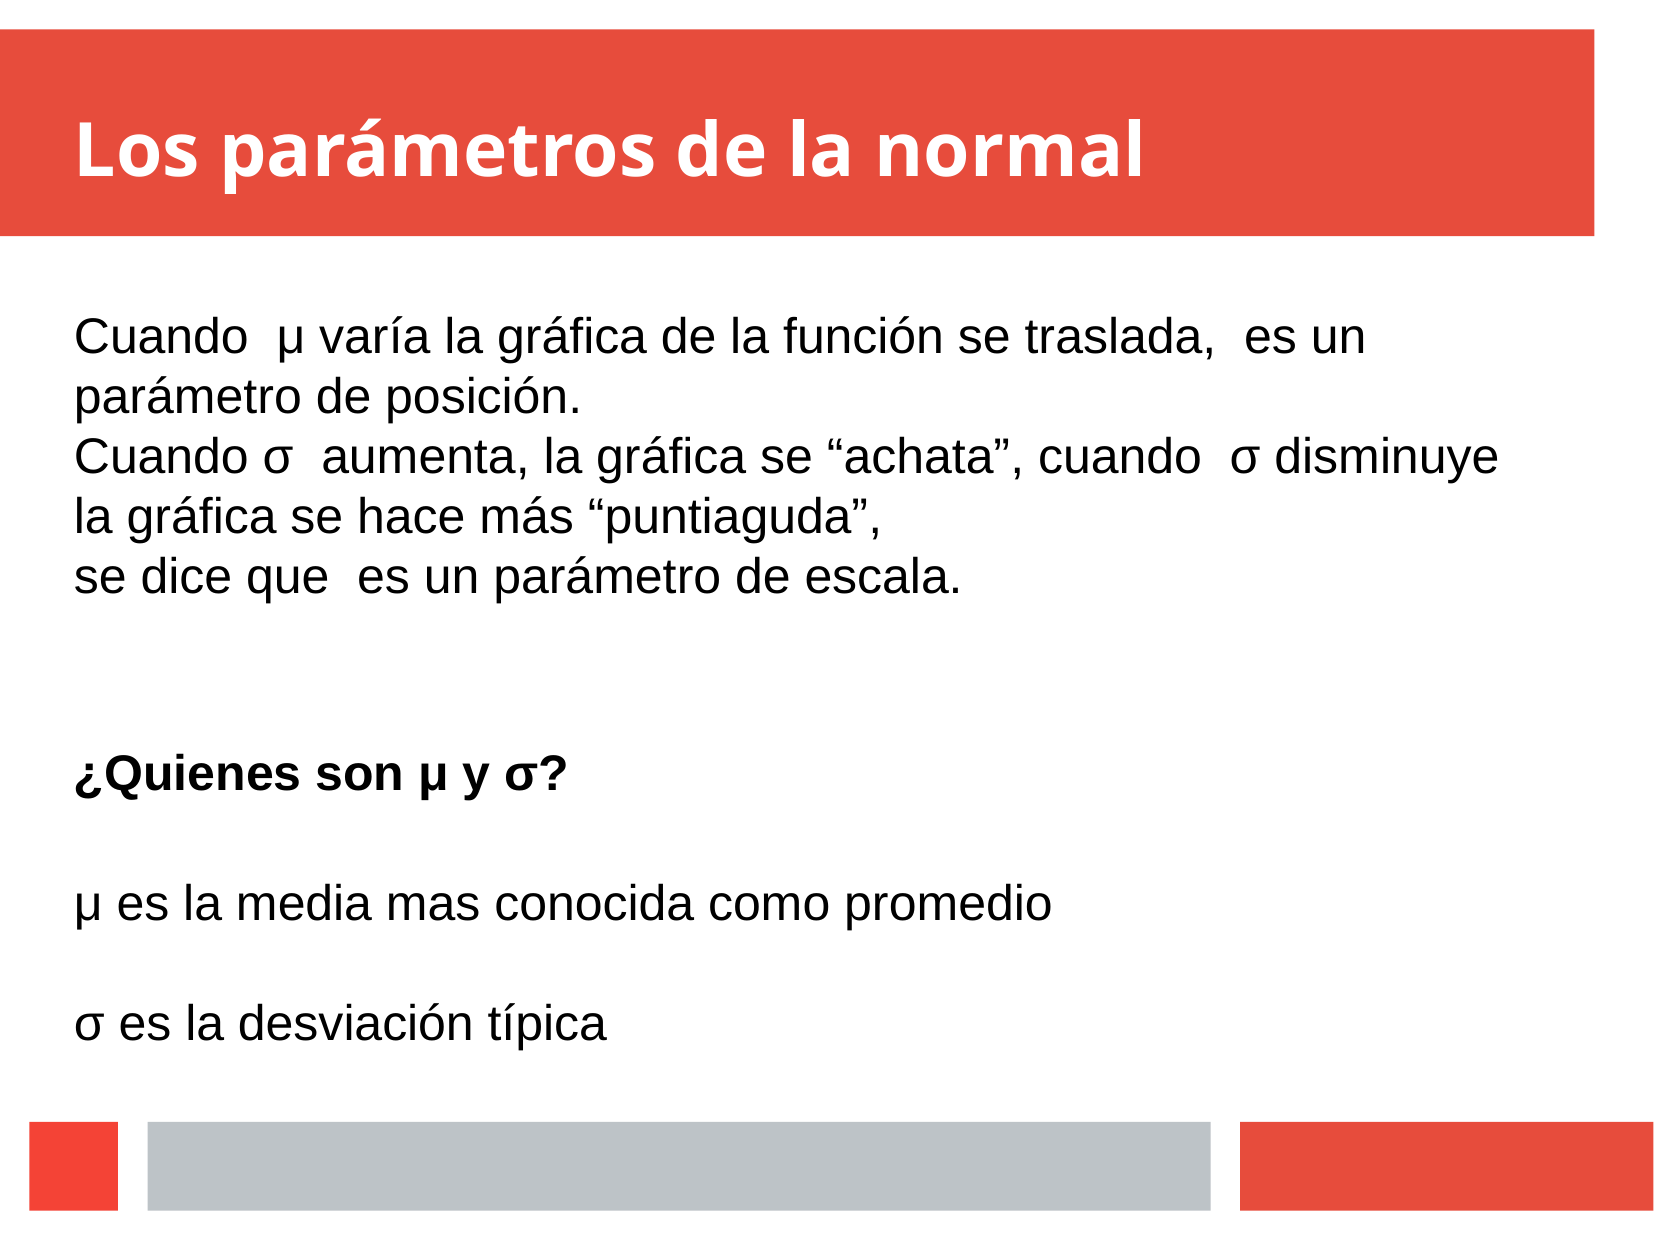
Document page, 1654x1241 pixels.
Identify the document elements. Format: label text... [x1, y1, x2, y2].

text_box Cuando μ varía la gráfica de la función se traslada, es un parámetro de posición. Cuando σ aumenta, la gráfica se “achata”, cuando σ disminuye la gráfica se hace más “puntiaguda”, se dice que es un parámetro de escala. [58, 288, 1565, 637]
list ¿Quienes son μ y σ? μ es la media mas conocida como promedio σ es la desviación típica [59, 725, 1565, 1092]
title Los parámetros de la normal [59, 59, 1595, 207]
